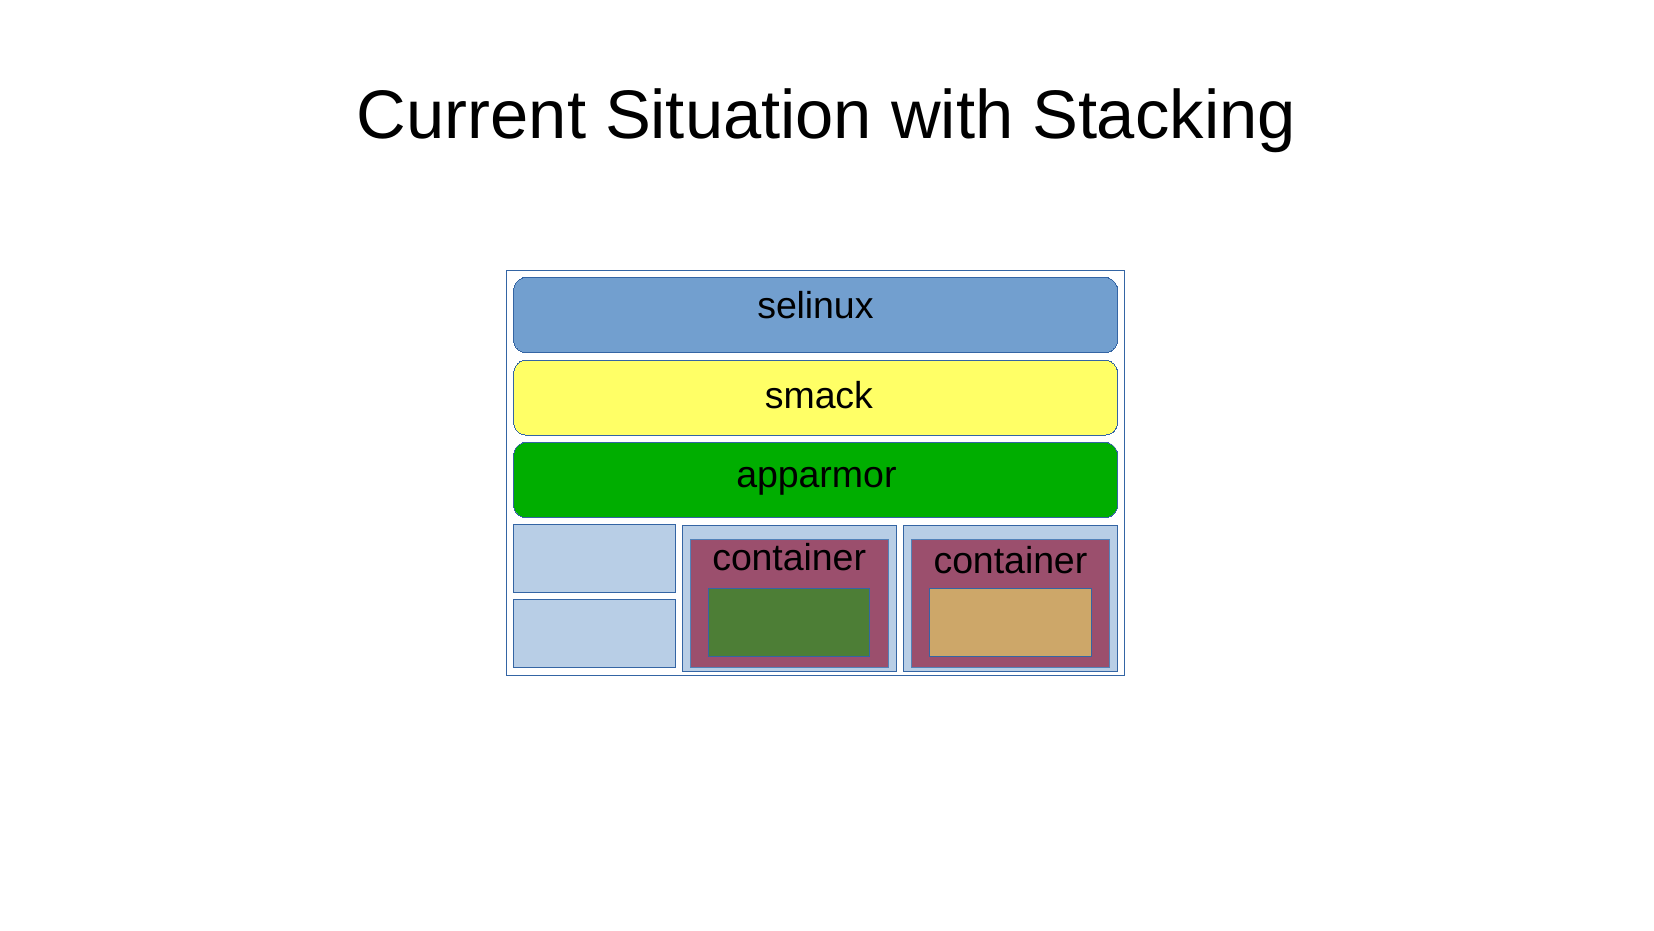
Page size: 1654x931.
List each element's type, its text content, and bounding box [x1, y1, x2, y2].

text_box container [918, 532, 1103, 589]
text_box apparmor [721, 446, 912, 503]
text_box [903, 525, 1118, 672]
text_box selinux [742, 277, 889, 334]
text_box [513, 442, 1118, 518]
text_box smack [750, 367, 888, 424]
title Current Situation with Stacking [82, 37, 1571, 193]
text_box [513, 360, 1118, 436]
text_box [682, 525, 897, 672]
text_box [513, 599, 676, 668]
text_box container [697, 528, 881, 586]
text_box [513, 524, 676, 593]
text_box [513, 277, 1118, 353]
